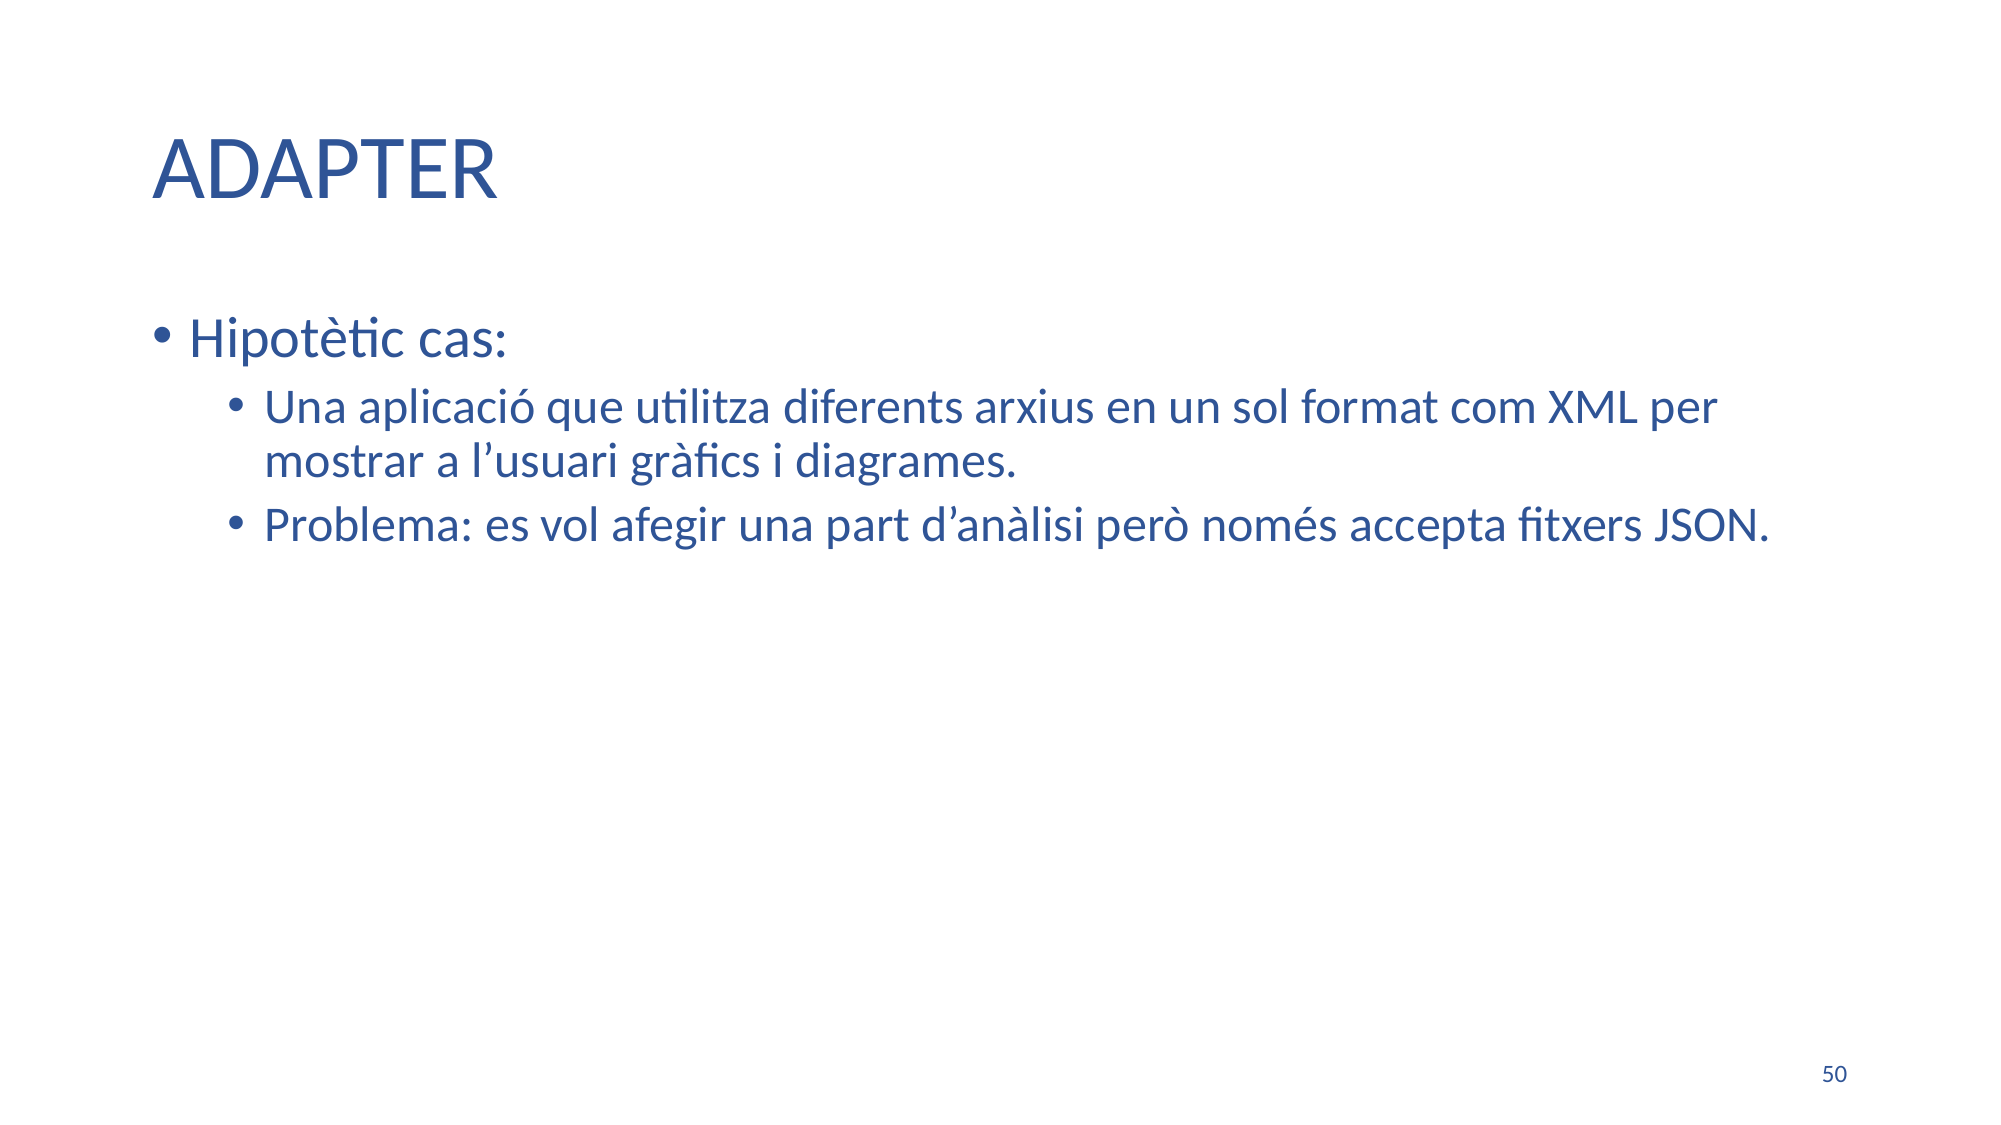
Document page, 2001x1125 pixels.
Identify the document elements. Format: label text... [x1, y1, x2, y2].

list Hipotètic cas: Una aplicació que utilitza diferents arxius en un sol format com XML per mostrar a l’usuari gràfics i diagrames. Problema: es vol afegir una part d’anàlisi però només accepta fitxers JSON. [137, 299, 1863, 1014]
title ADAPTER [137, 59, 1863, 278]
slide_number <number> [1412, 1042, 1863, 1103]
